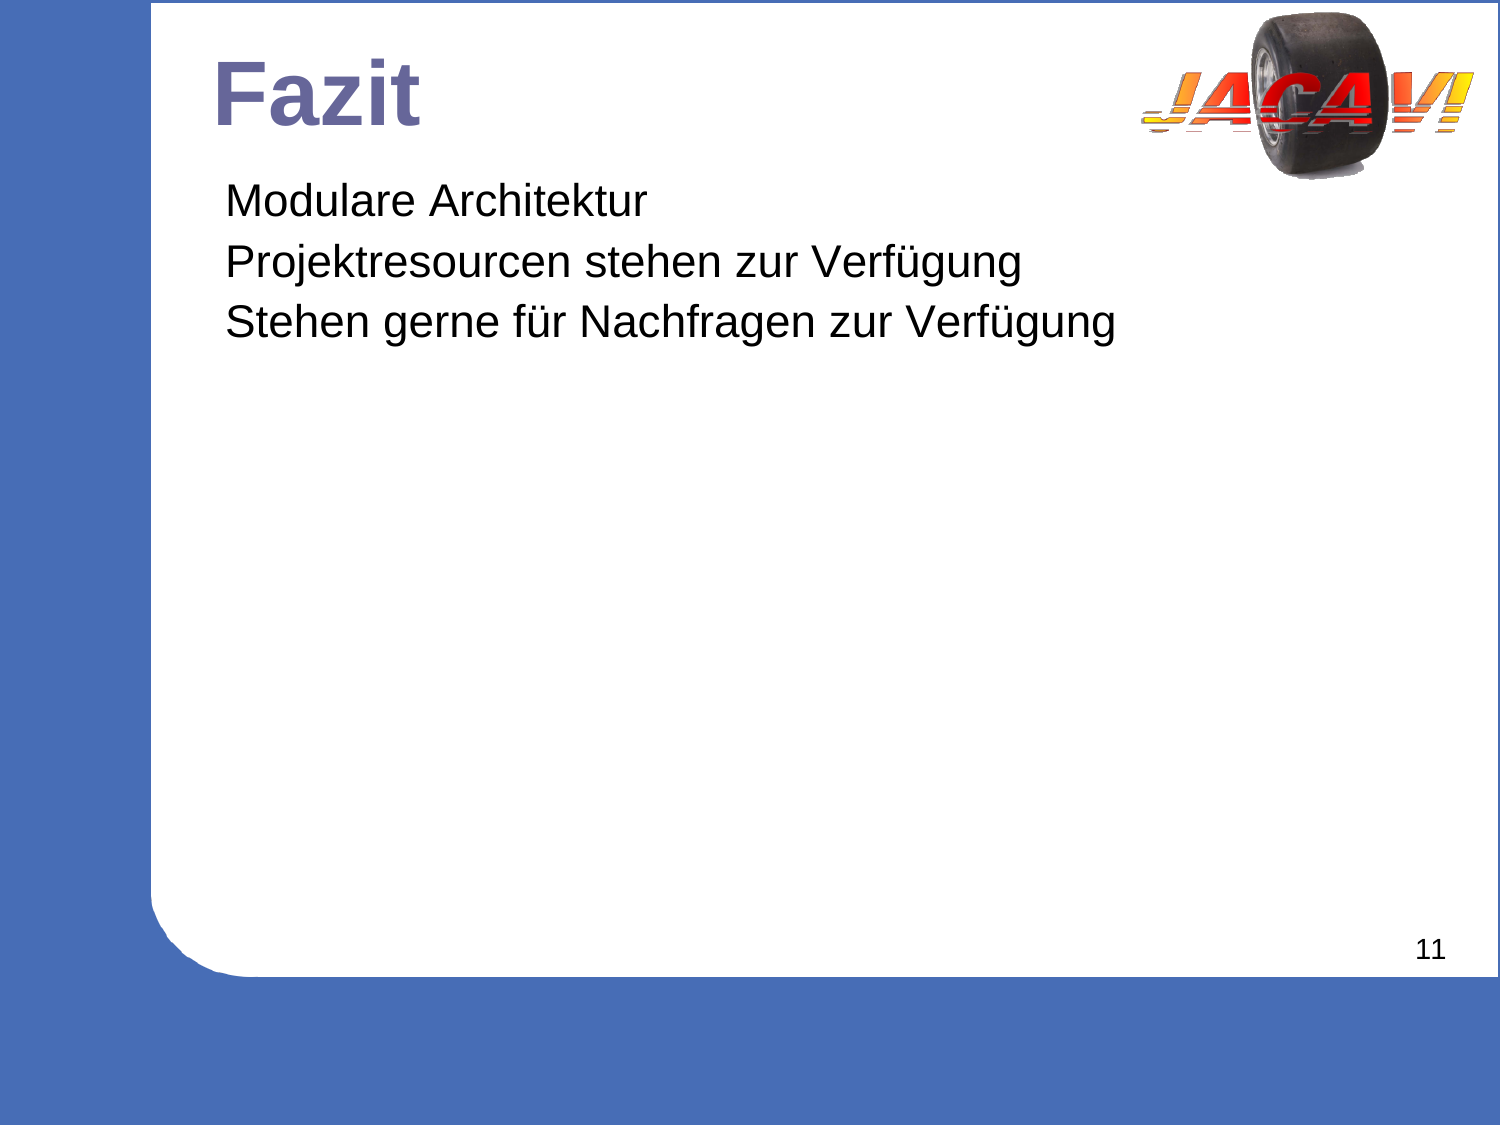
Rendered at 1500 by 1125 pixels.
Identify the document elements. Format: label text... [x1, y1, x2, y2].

list Modulare Architektur Projektresourcen stehen zur Verfügung Stehen gerne für Nachfragen zur Verfügung [212, 174, 1448, 926]
picture [0, 0, 1500, 1125]
title Fazit [212, 24, 1447, 164]
